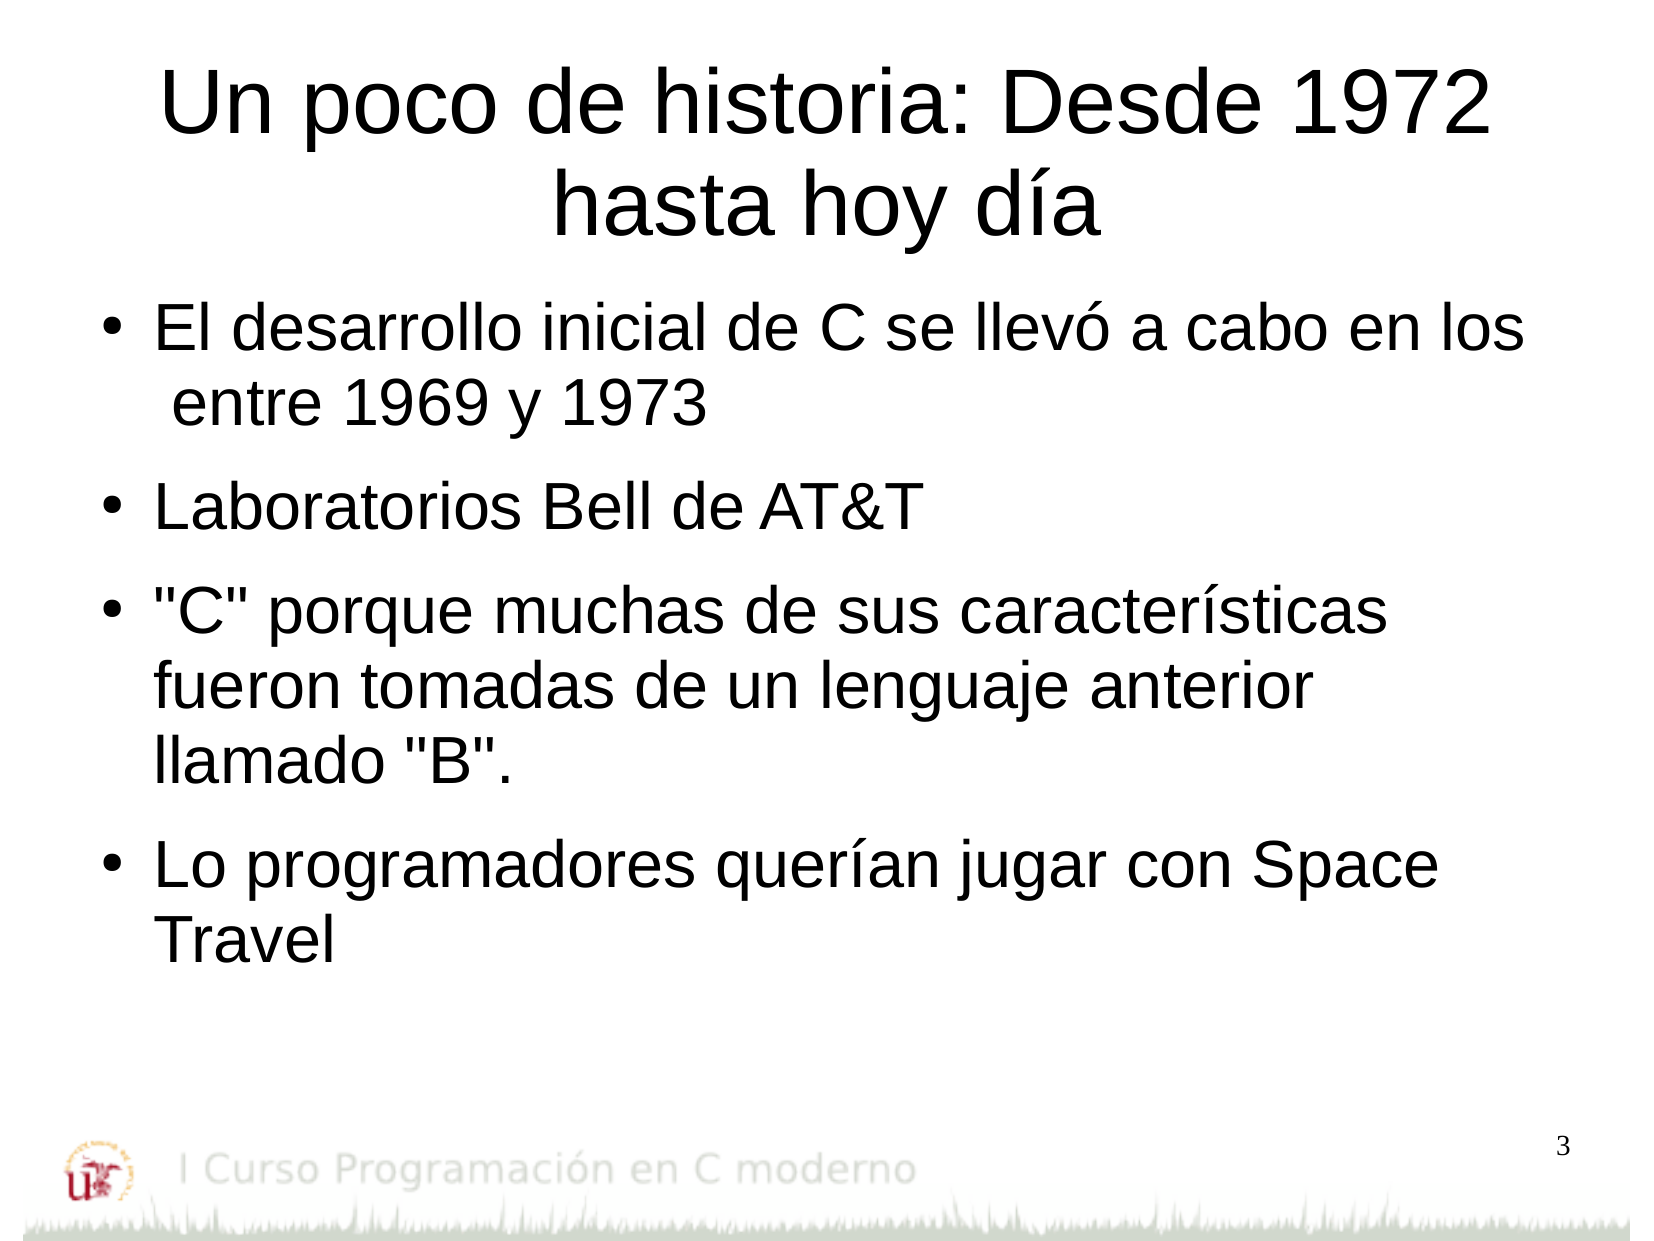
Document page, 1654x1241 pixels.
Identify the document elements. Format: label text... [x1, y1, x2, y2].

list El desarrollo inicial de C se llevó a cabo en los entre 1969 y 1973 Laboratorios Bell de AT&T "C" porque muchas de sus características fueron tomadas de un lenguaje anterior llamado "B". Lo programadores querían jugar con Space Travel [82, 290, 1538, 1010]
picture [23, 1136, 1630, 1241]
title Un poco de historia: Desde 1972 hasta hoy día [82, 49, 1571, 257]
